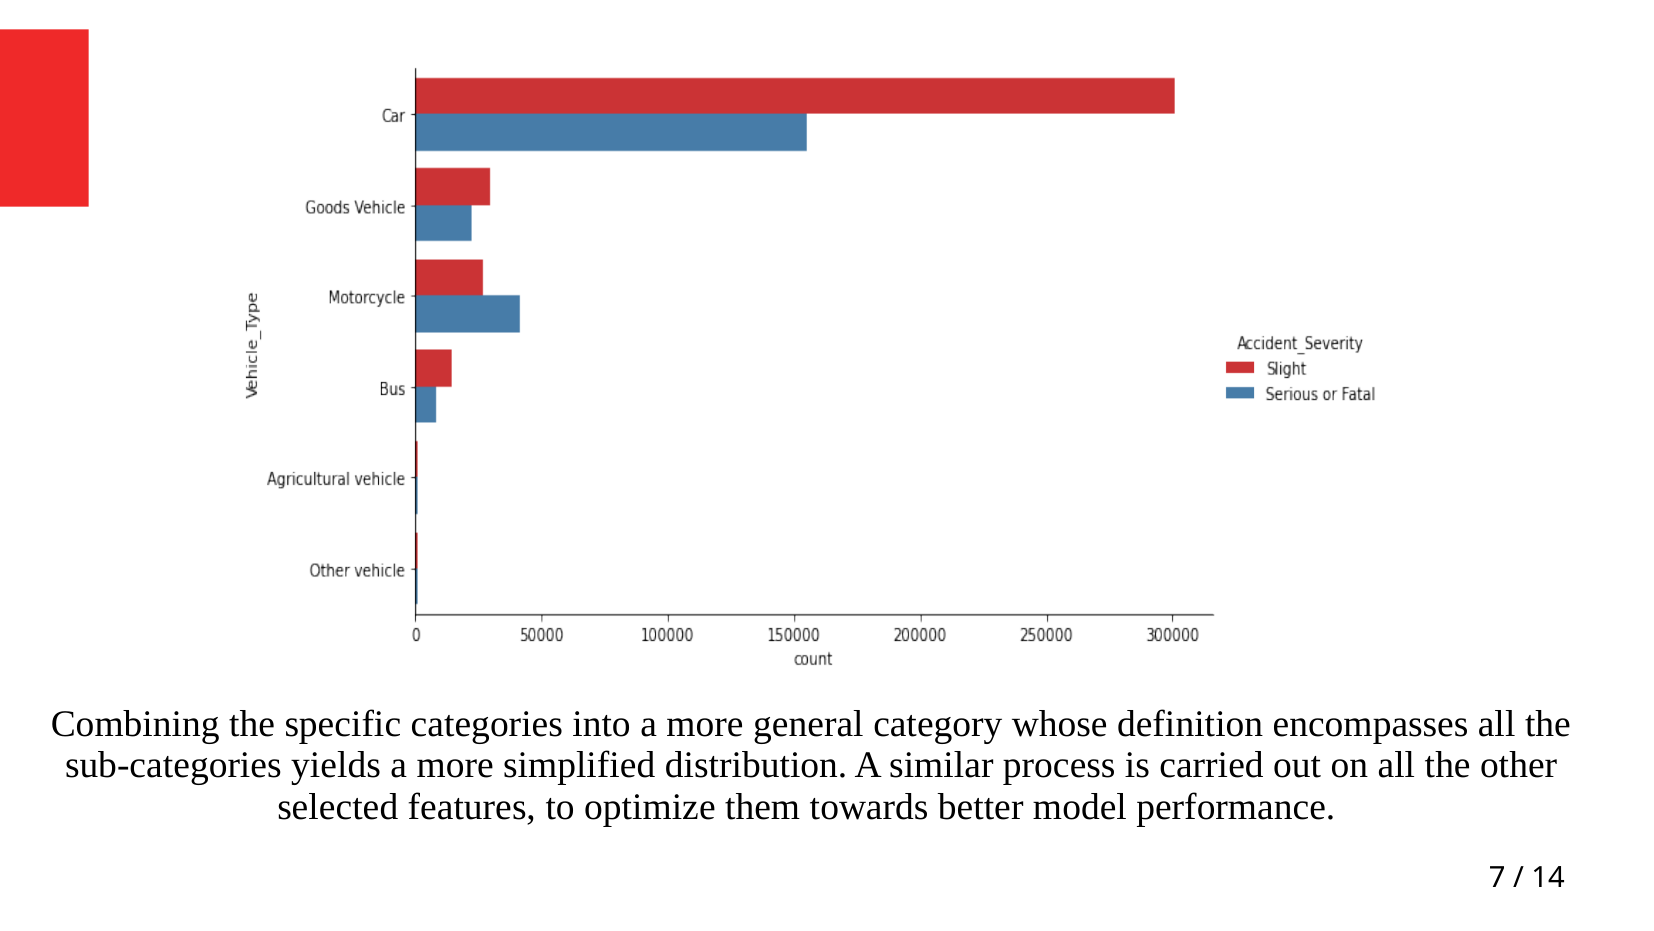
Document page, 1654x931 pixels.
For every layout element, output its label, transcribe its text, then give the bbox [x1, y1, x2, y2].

subtitle Combining the specific categories into a more general category whose definition encompasses all the sub-categories yields a more simplified distribution. A similar process is carried out on all the other selected features, to optimize them towards better model performance. [29, 679, 1595, 851]
picture [236, 58, 1388, 679]
